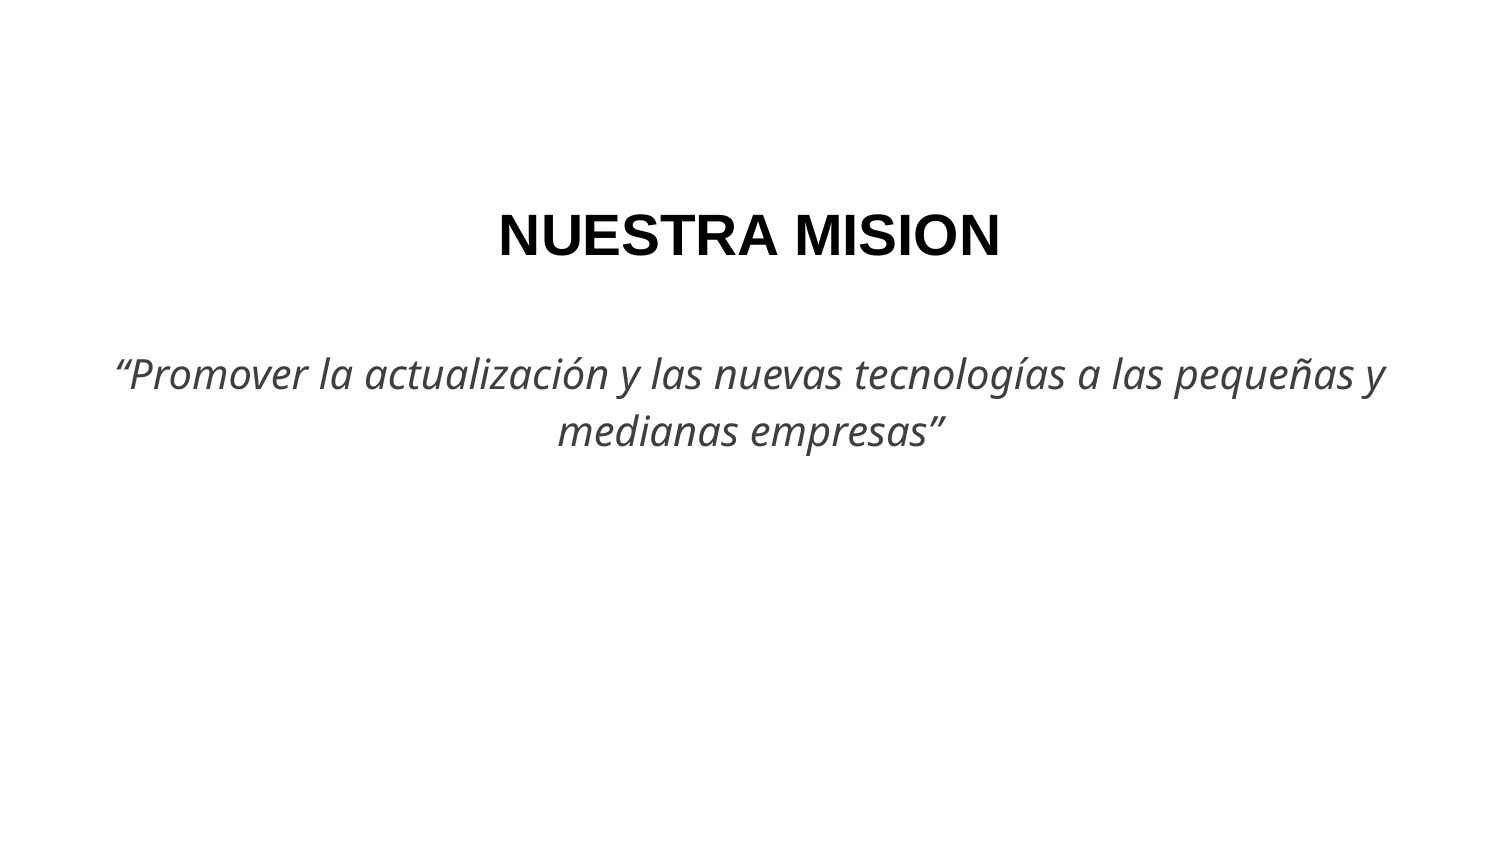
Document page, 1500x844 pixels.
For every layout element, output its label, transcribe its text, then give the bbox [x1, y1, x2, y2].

title NUESTRA MISION [75, 165, 1426, 306]
list “Promover la actualización y las nuevas tecnologías a las pequeñas y medianas empresas” [75, 345, 1425, 844]
